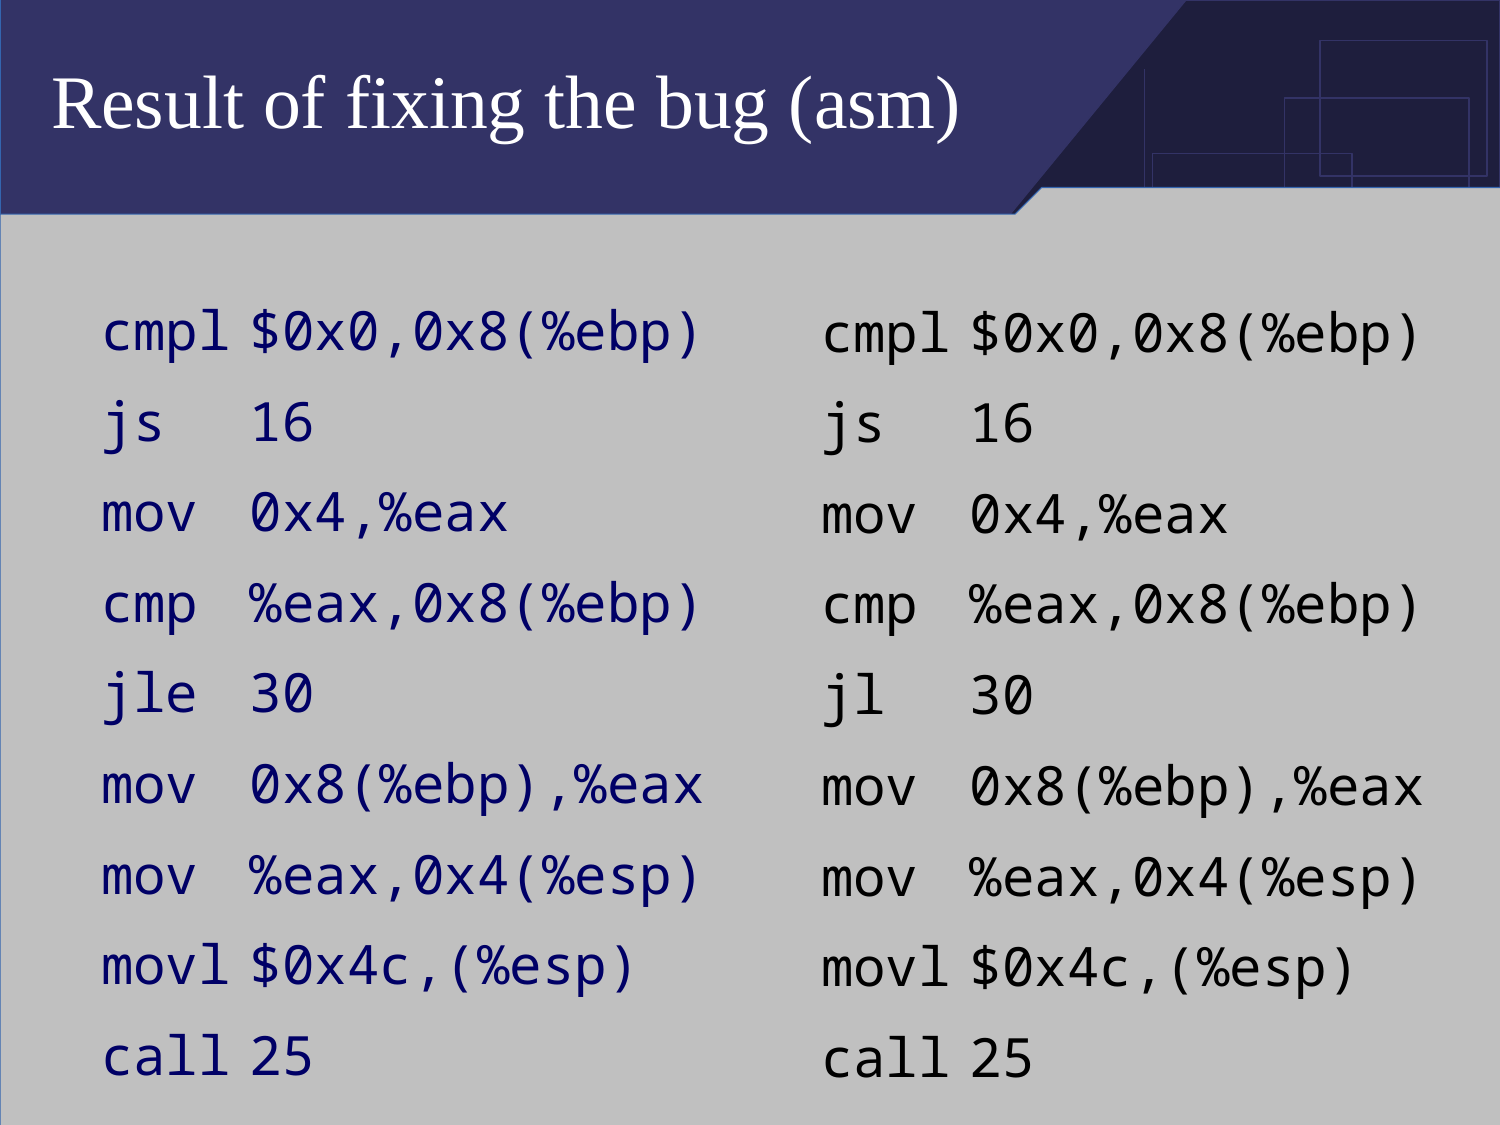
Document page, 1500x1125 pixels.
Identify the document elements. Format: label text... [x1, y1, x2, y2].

text_box Result of fixing the bug (asm) [0, 53, 1275, 153]
text_box cmpl $0x0,0x8(%ebp) js 16 mov 0x4,%eax cmp %eax,0x8(%ebp) jle 30 mov 0x8(%ebp),%eax mov %eax,0x4(%esp) movl $0x4c,(%esp) call 25 [15, 285, 736, 928]
text_box cmpl $0x0,0x8(%ebp) js 16 mov 0x4,%eax cmp %eax,0x8(%ebp) jl 30 mov 0x8(%ebp),%eax mov %eax,0x4(%esp) movl $0x4c,(%esp) call 25 [735, 286, 1486, 930]
